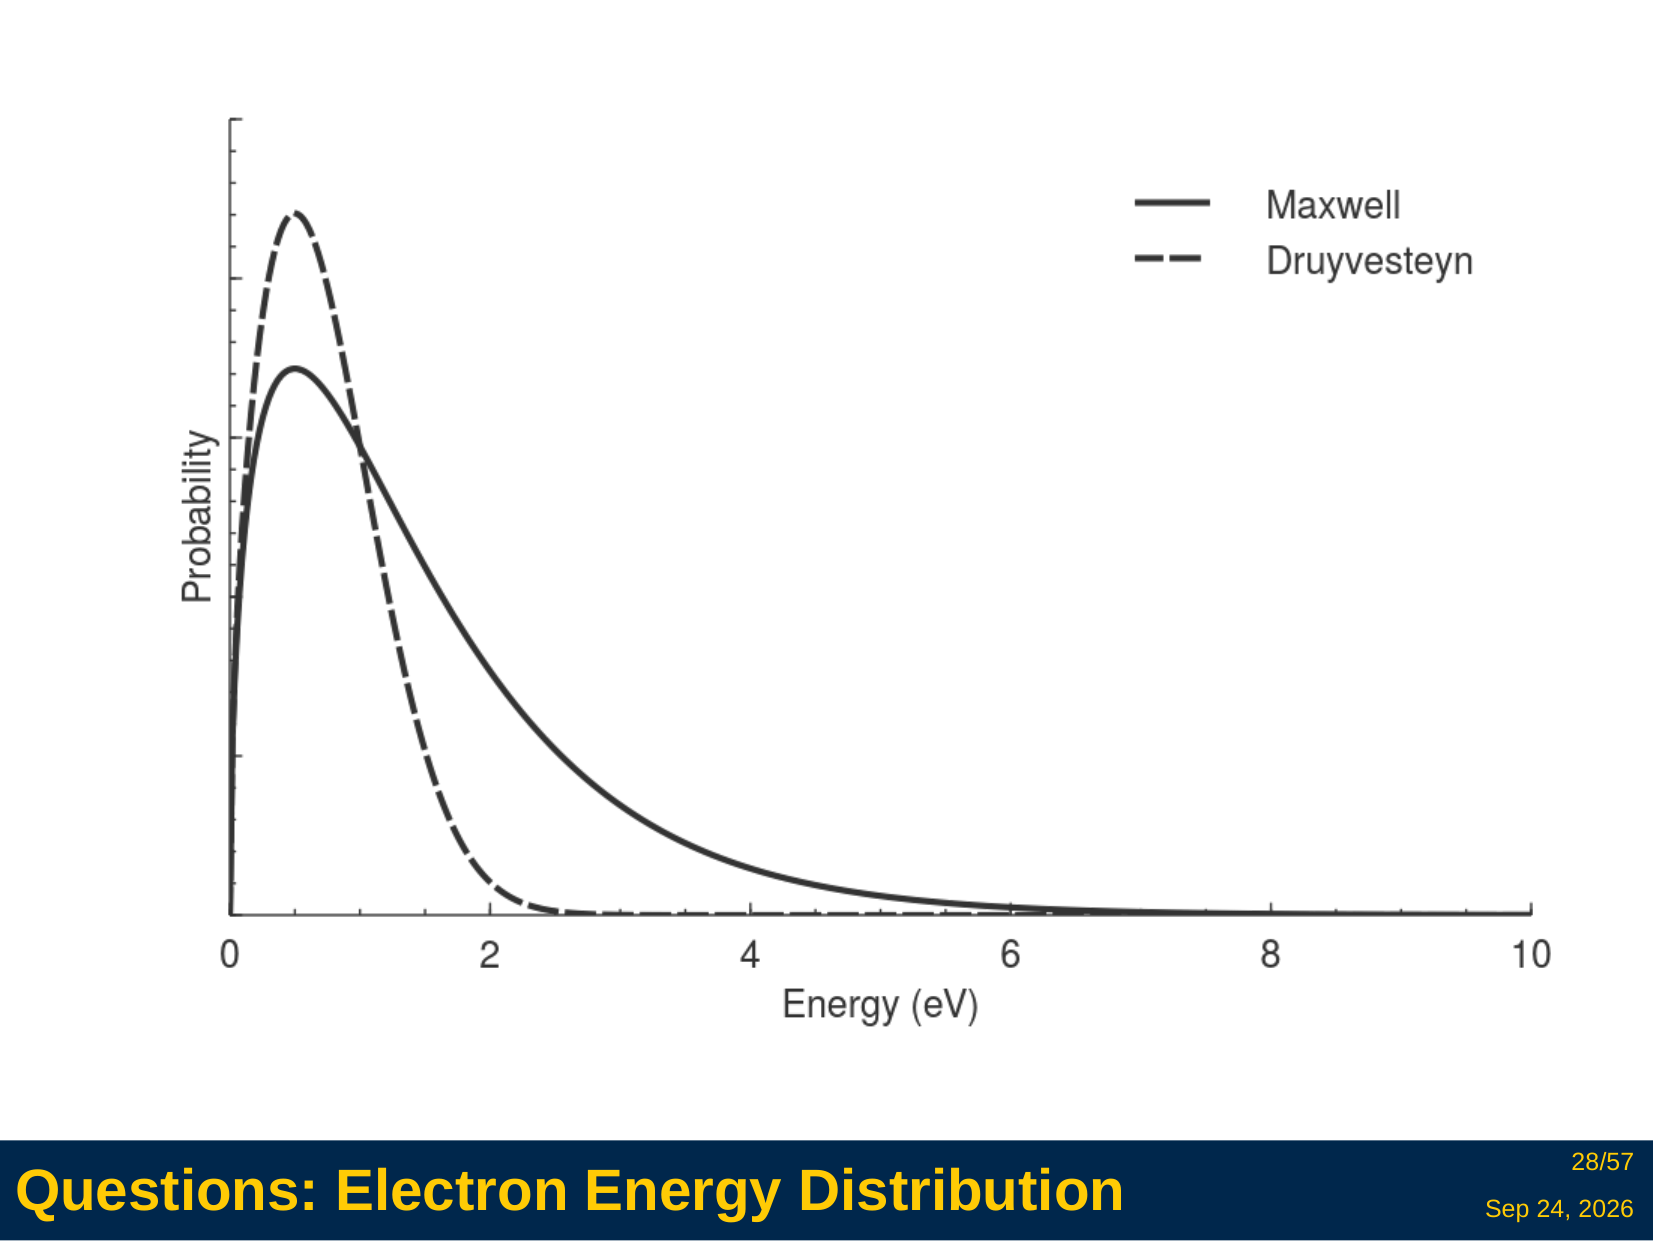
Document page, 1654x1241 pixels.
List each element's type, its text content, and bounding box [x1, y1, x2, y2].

title Questions: Electron Energy Distribution [14, 1140, 1380, 1241]
picture [80, 82, 1569, 1028]
